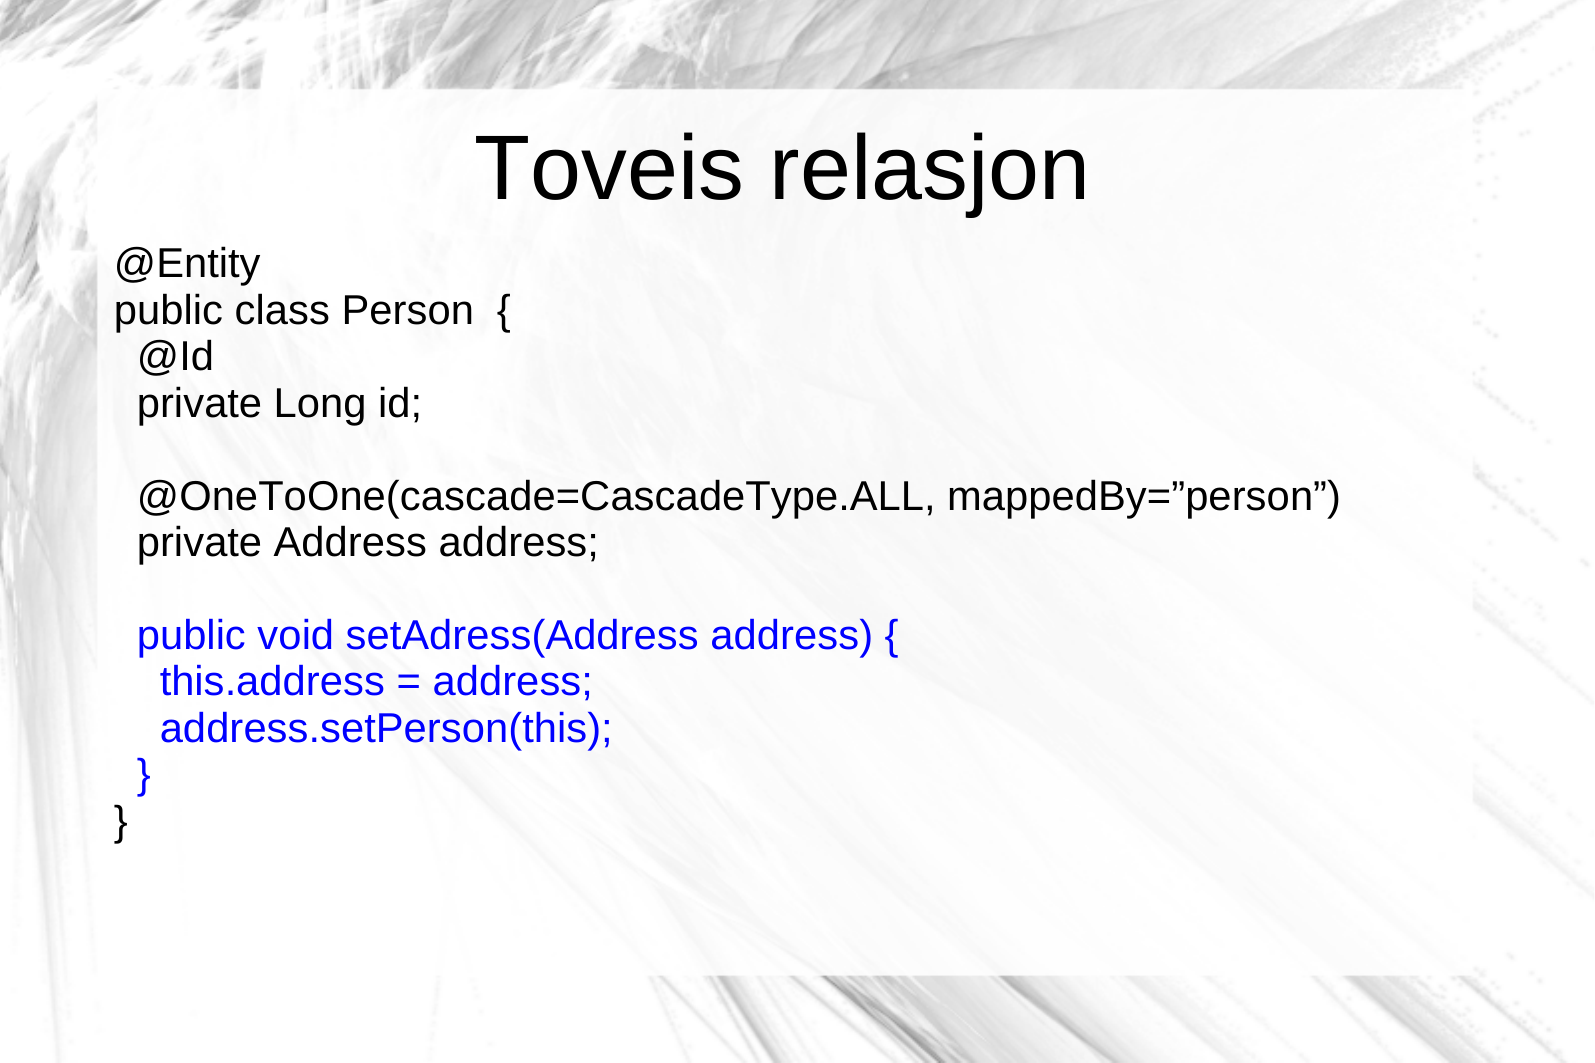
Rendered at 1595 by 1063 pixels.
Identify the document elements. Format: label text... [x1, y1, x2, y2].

picture [0, 0, 1595, 1063]
title Toveis relasjon [113, 96, 1453, 237]
subtitle @Entity public class Person { @Id private Long id; @OneToOne(cascade=CascadeType.ALL, mappedBy=”person”) private Address address; public void setAdress(Address address) { this.address = address; address.setPerson(this); } } [113, 237, 1515, 847]
